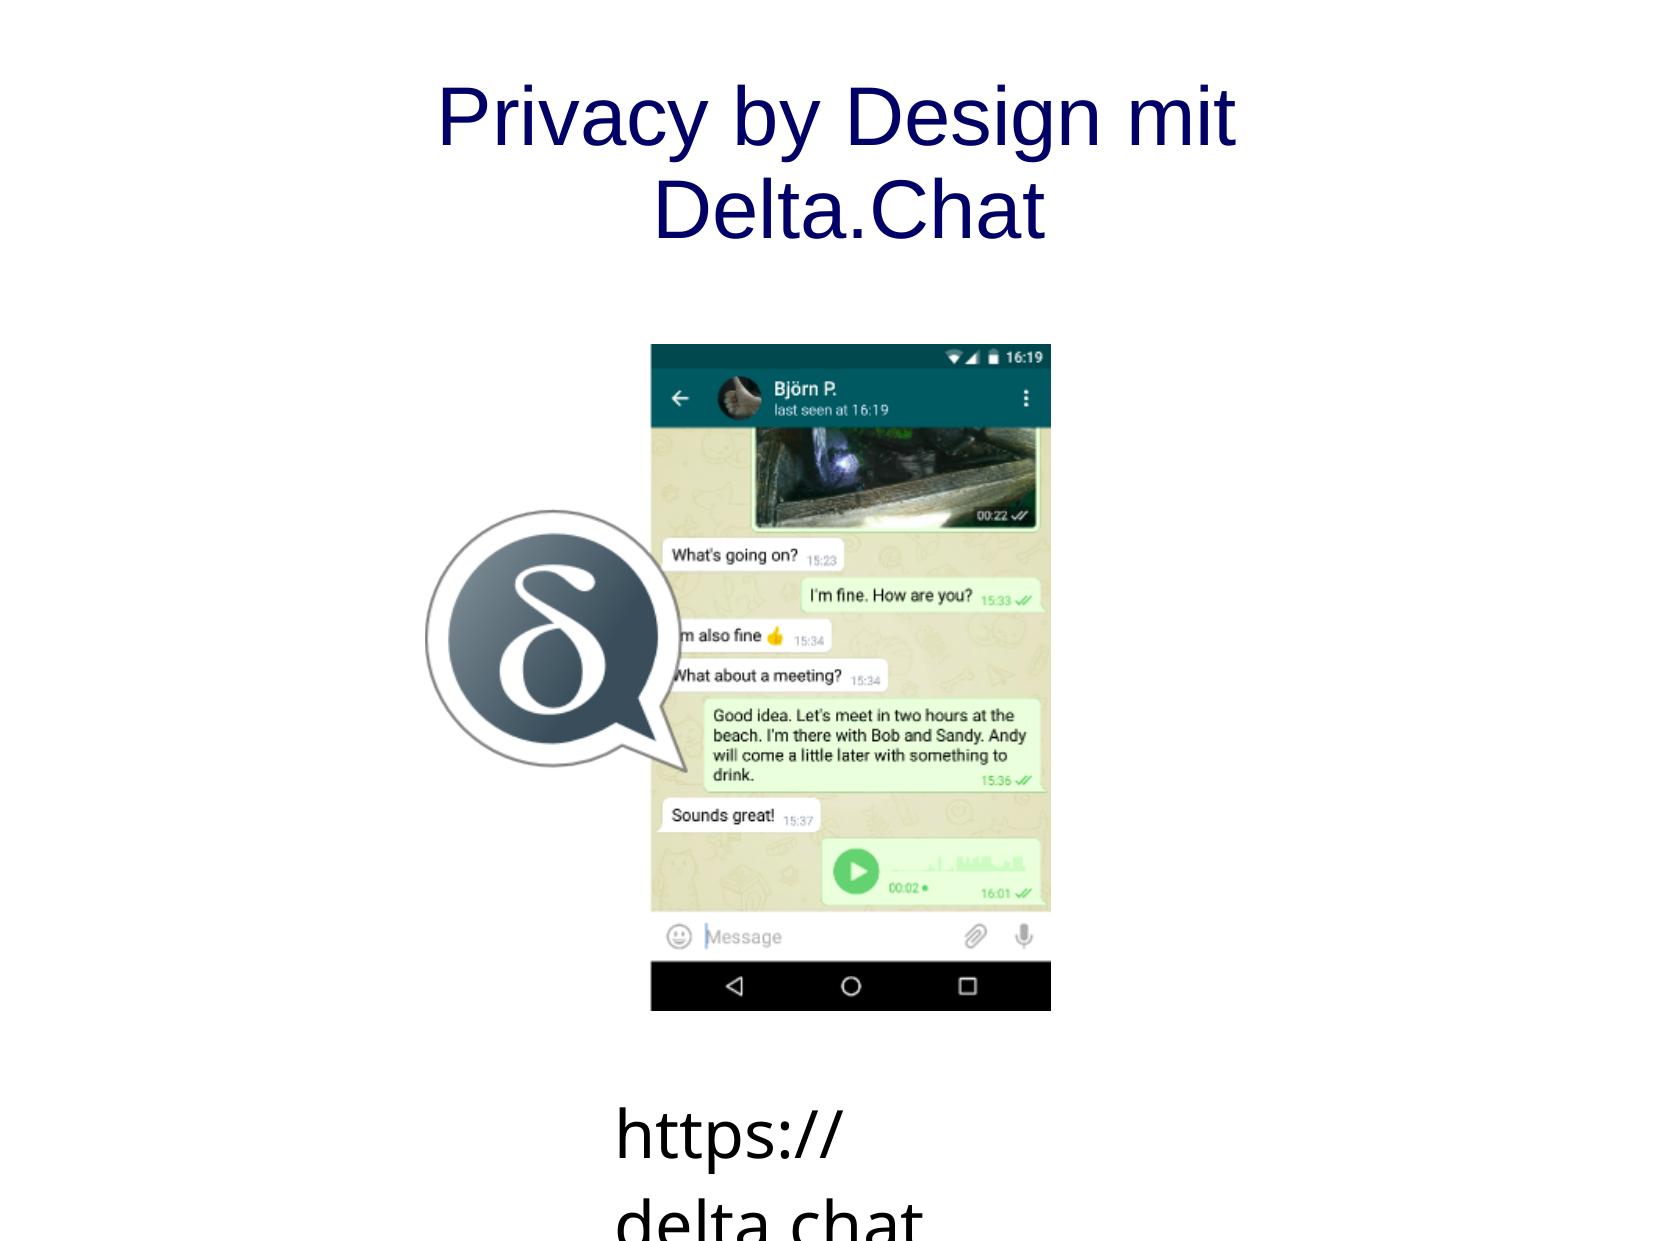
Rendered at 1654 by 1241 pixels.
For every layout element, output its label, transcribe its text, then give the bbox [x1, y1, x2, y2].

text_box https://delta.chat [600, 1080, 1126, 1224]
picture [425, 344, 1051, 1011]
title Privacy by Design mit Delta.Chat [105, 60, 1593, 268]
